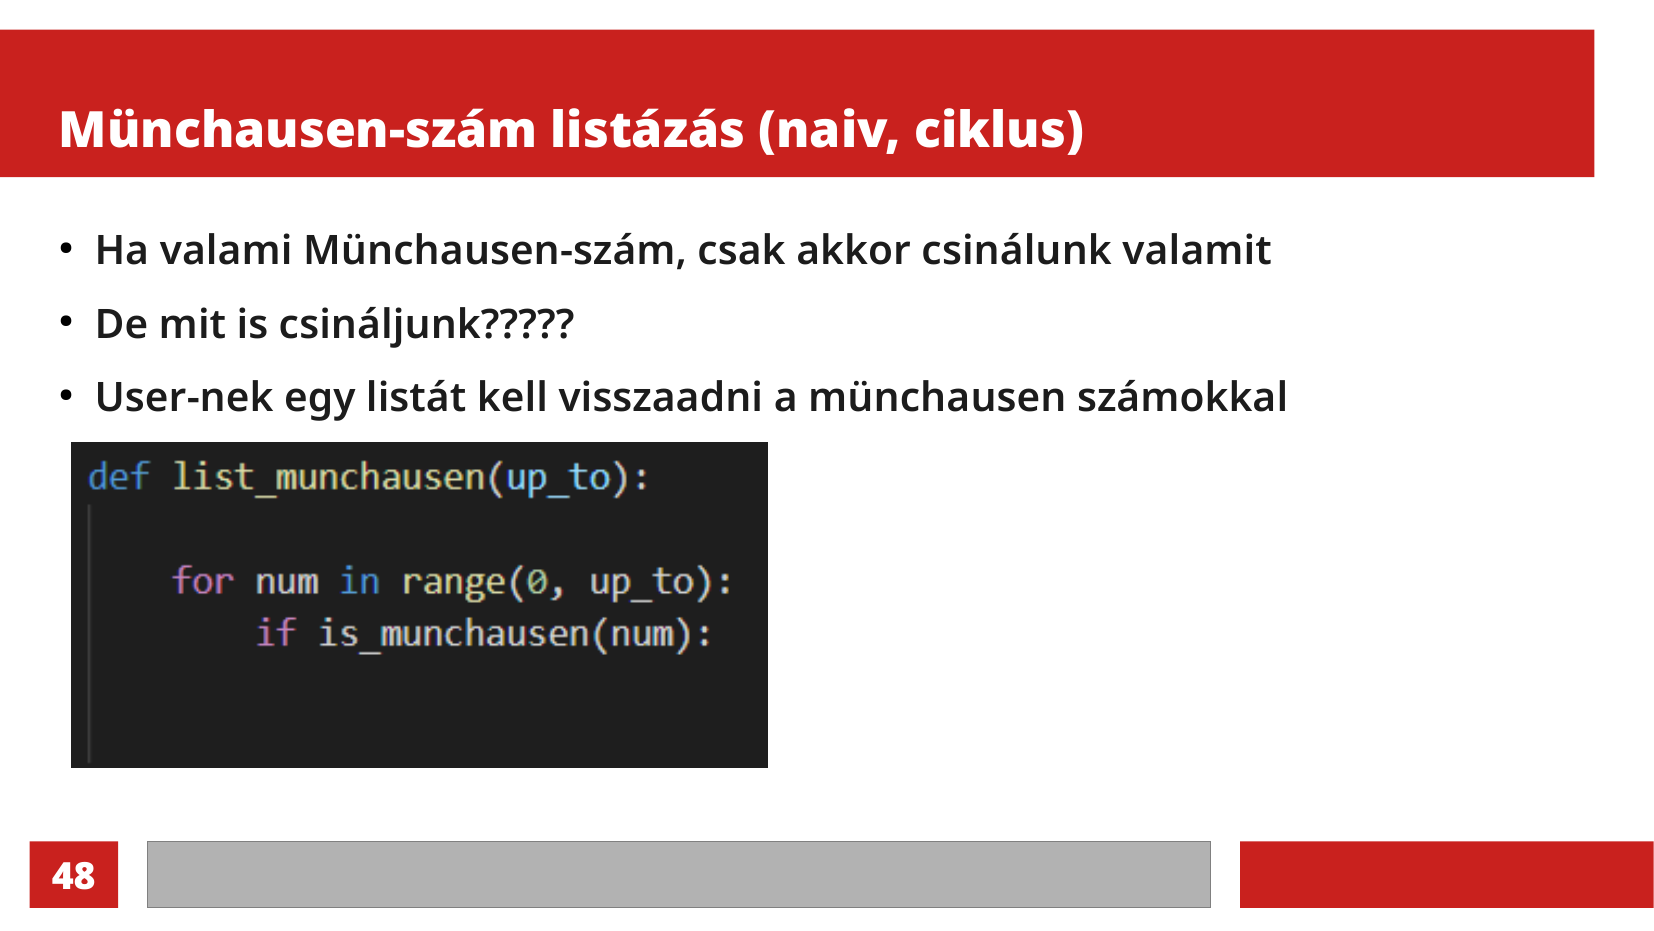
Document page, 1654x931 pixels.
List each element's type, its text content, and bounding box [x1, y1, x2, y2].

title Münchausen-szám listázás (naiv, ciklus) [59, 44, 1595, 163]
list Ha valami Münchausen-szám, csak akkor csinálunk valamit De mit is csináljunk????? User-nek egy listát kell visszaadni a münchausen számokkal [59, 221, 1565, 502]
picture [71, 442, 768, 768]
